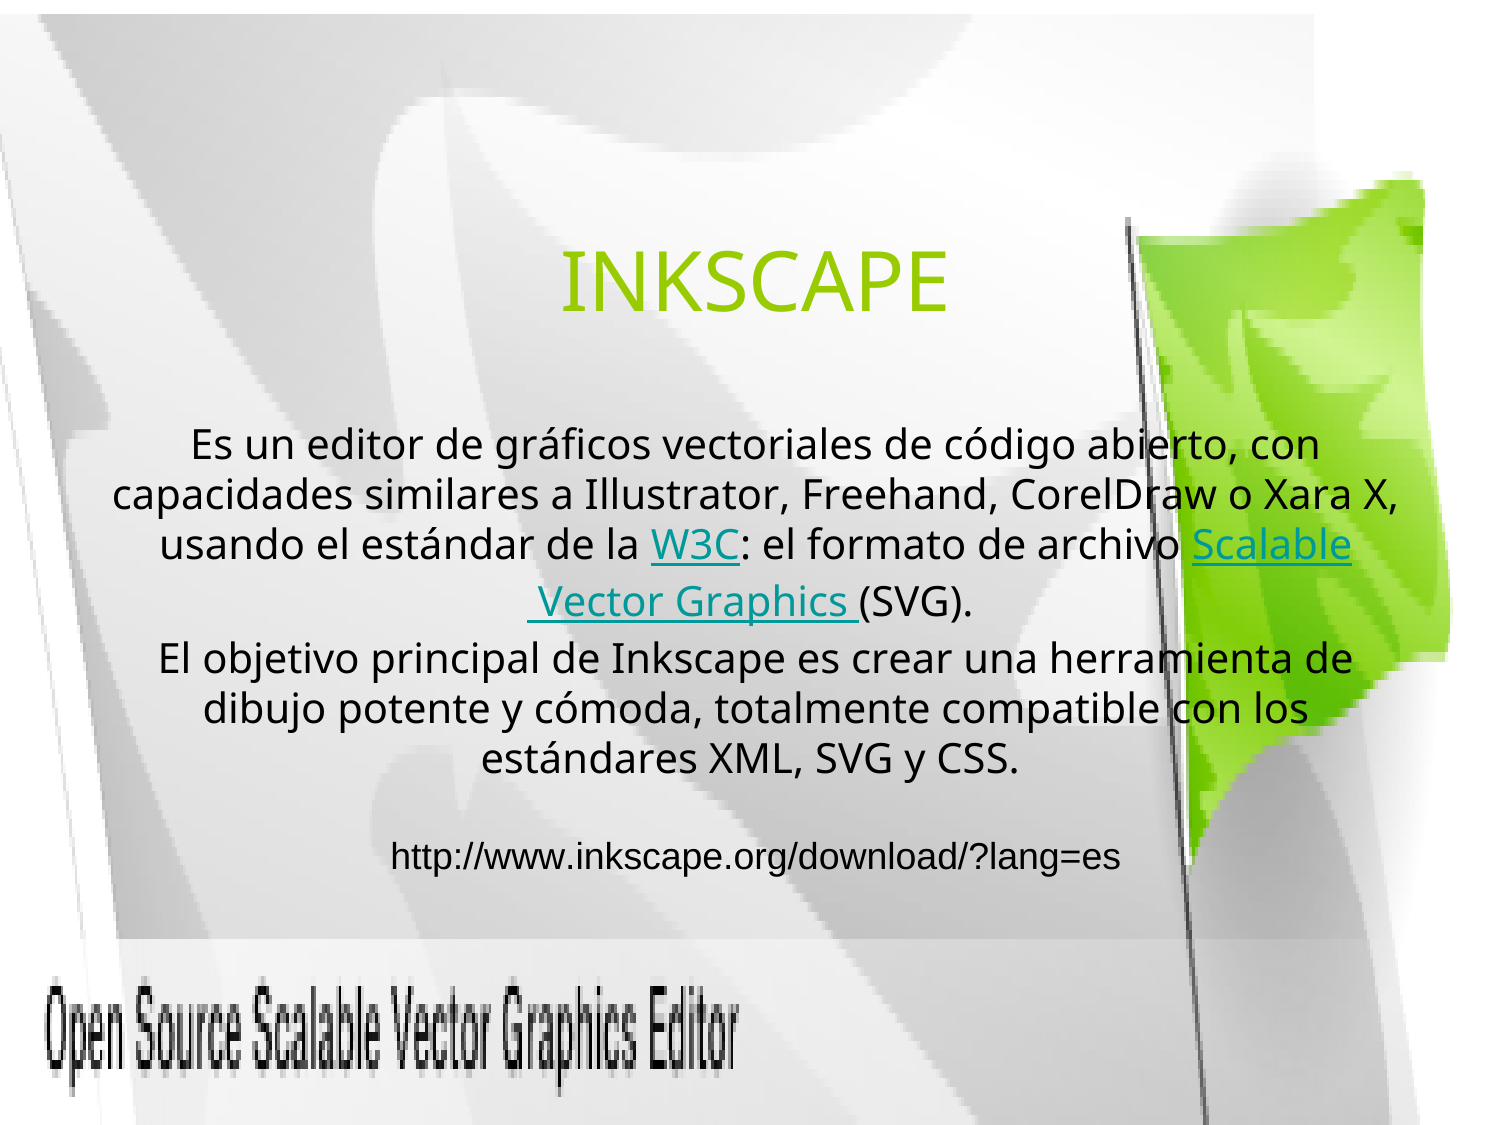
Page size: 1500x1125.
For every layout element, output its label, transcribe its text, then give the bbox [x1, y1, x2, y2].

text_box INKSCAPE Es un editor de gráficos vectoriales de código abierto, con capacidades similares a Illustrator, Freehand, CorelDraw o Xara X, usando el estándar de la W3C: el formato de archivo Scalable Vector Graphics (SVG). El objetivo principal de Inkscape es crear una herramienta de dibujo potente y cómoda, totalmente compatible con los estándares XML, SVG y CSS. http://www.inkscape.org/download/?lang=es [88, 220, 1424, 885]
picture [0, 14, 1500, 1125]
